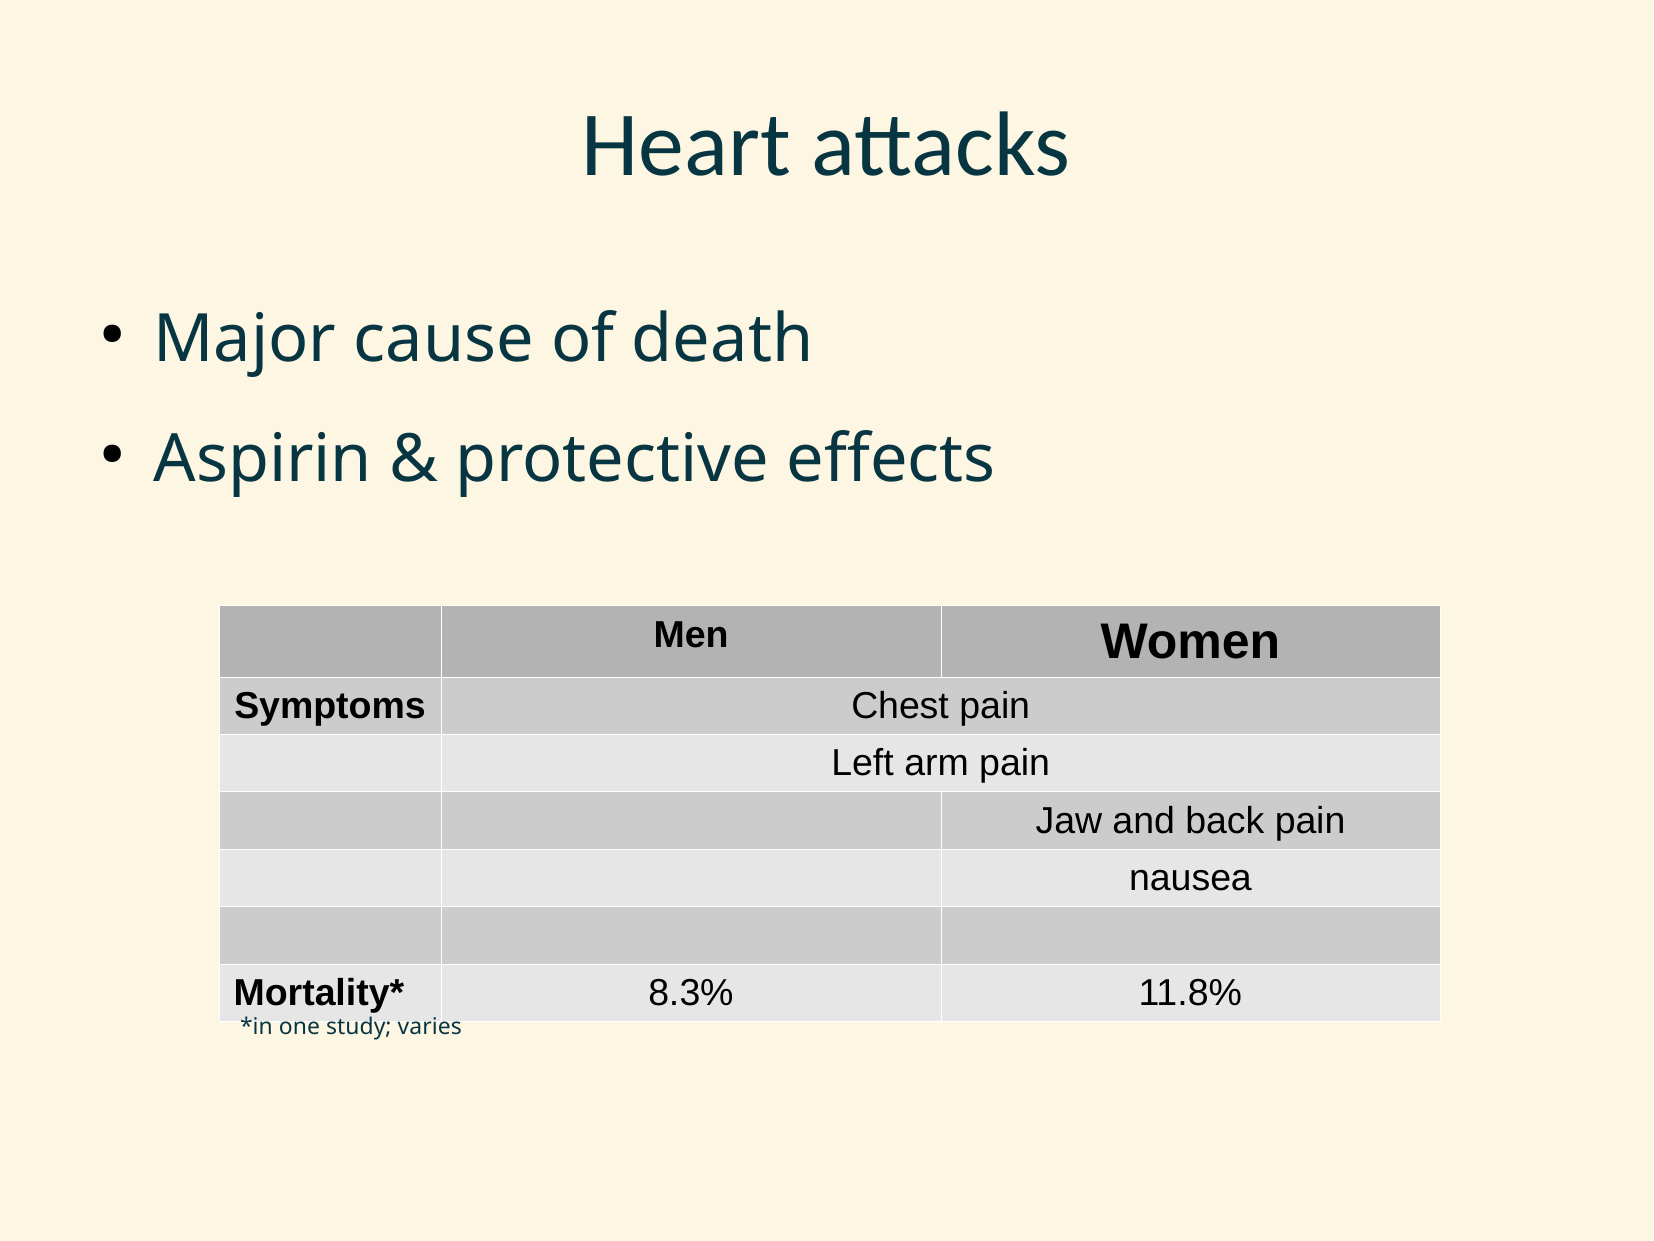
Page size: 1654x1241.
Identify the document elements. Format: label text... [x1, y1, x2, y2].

table_cell [942, 907, 1440, 964]
table_cell [220, 792, 441, 849]
table_cell Symptoms [220, 678, 441, 734]
table_cell Jaw and back pain [942, 792, 1440, 849]
table_cell [220, 735, 441, 791]
table_cell Chest pain [442, 678, 1440, 734]
table_cell [220, 907, 441, 964]
text_box *in one study; varies [240, 1010, 494, 1057]
title Heart attacks [82, 49, 1571, 257]
list [255, 1007, 1118, 1066]
table_cell 8.3% [442, 965, 941, 1007]
table_header [220, 606, 441, 677]
table_cell [442, 792, 941, 849]
table_header Women [942, 606, 1440, 677]
table_cell [220, 850, 441, 906]
table_header Men [442, 606, 941, 677]
table_cell [442, 850, 941, 906]
list Major cause of death Aspirin & protective effects [82, 290, 1156, 526]
table_cell Mortality* [220, 965, 441, 1021]
table_cell nausea [942, 850, 1440, 906]
table_cell Left arm pain [442, 735, 1440, 791]
table_cell 11.8% [942, 965, 1440, 1021]
table_cell [442, 907, 941, 964]
